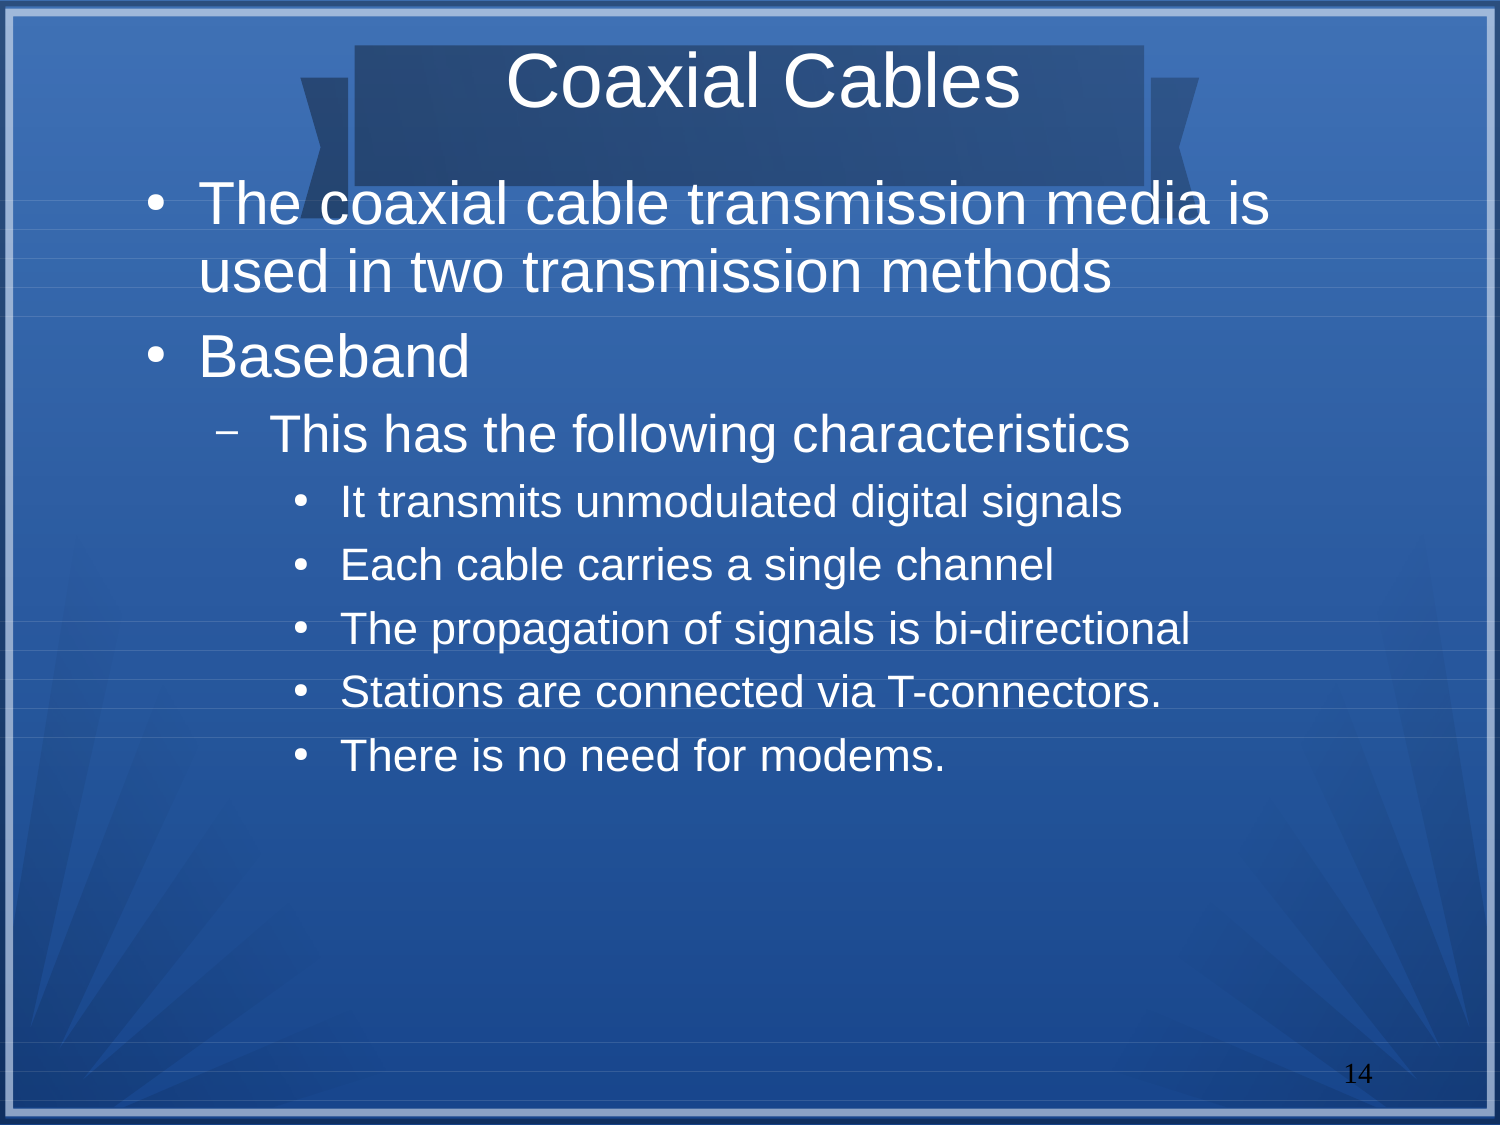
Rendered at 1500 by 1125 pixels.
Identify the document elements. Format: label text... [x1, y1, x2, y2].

list The coaxial cable transmission media is used in two transmission methods Baseband This has the following characteristics It transmits unmodulated digital signals Each cable carries a single channel The propagation of signals is bi-directional Stations are connected via T-connectors. There is no need for modems. [112, 162, 1388, 1025]
text_box 47 [1074, 1050, 1388, 1125]
title Coaxial Cables [112, 0, 1388, 162]
